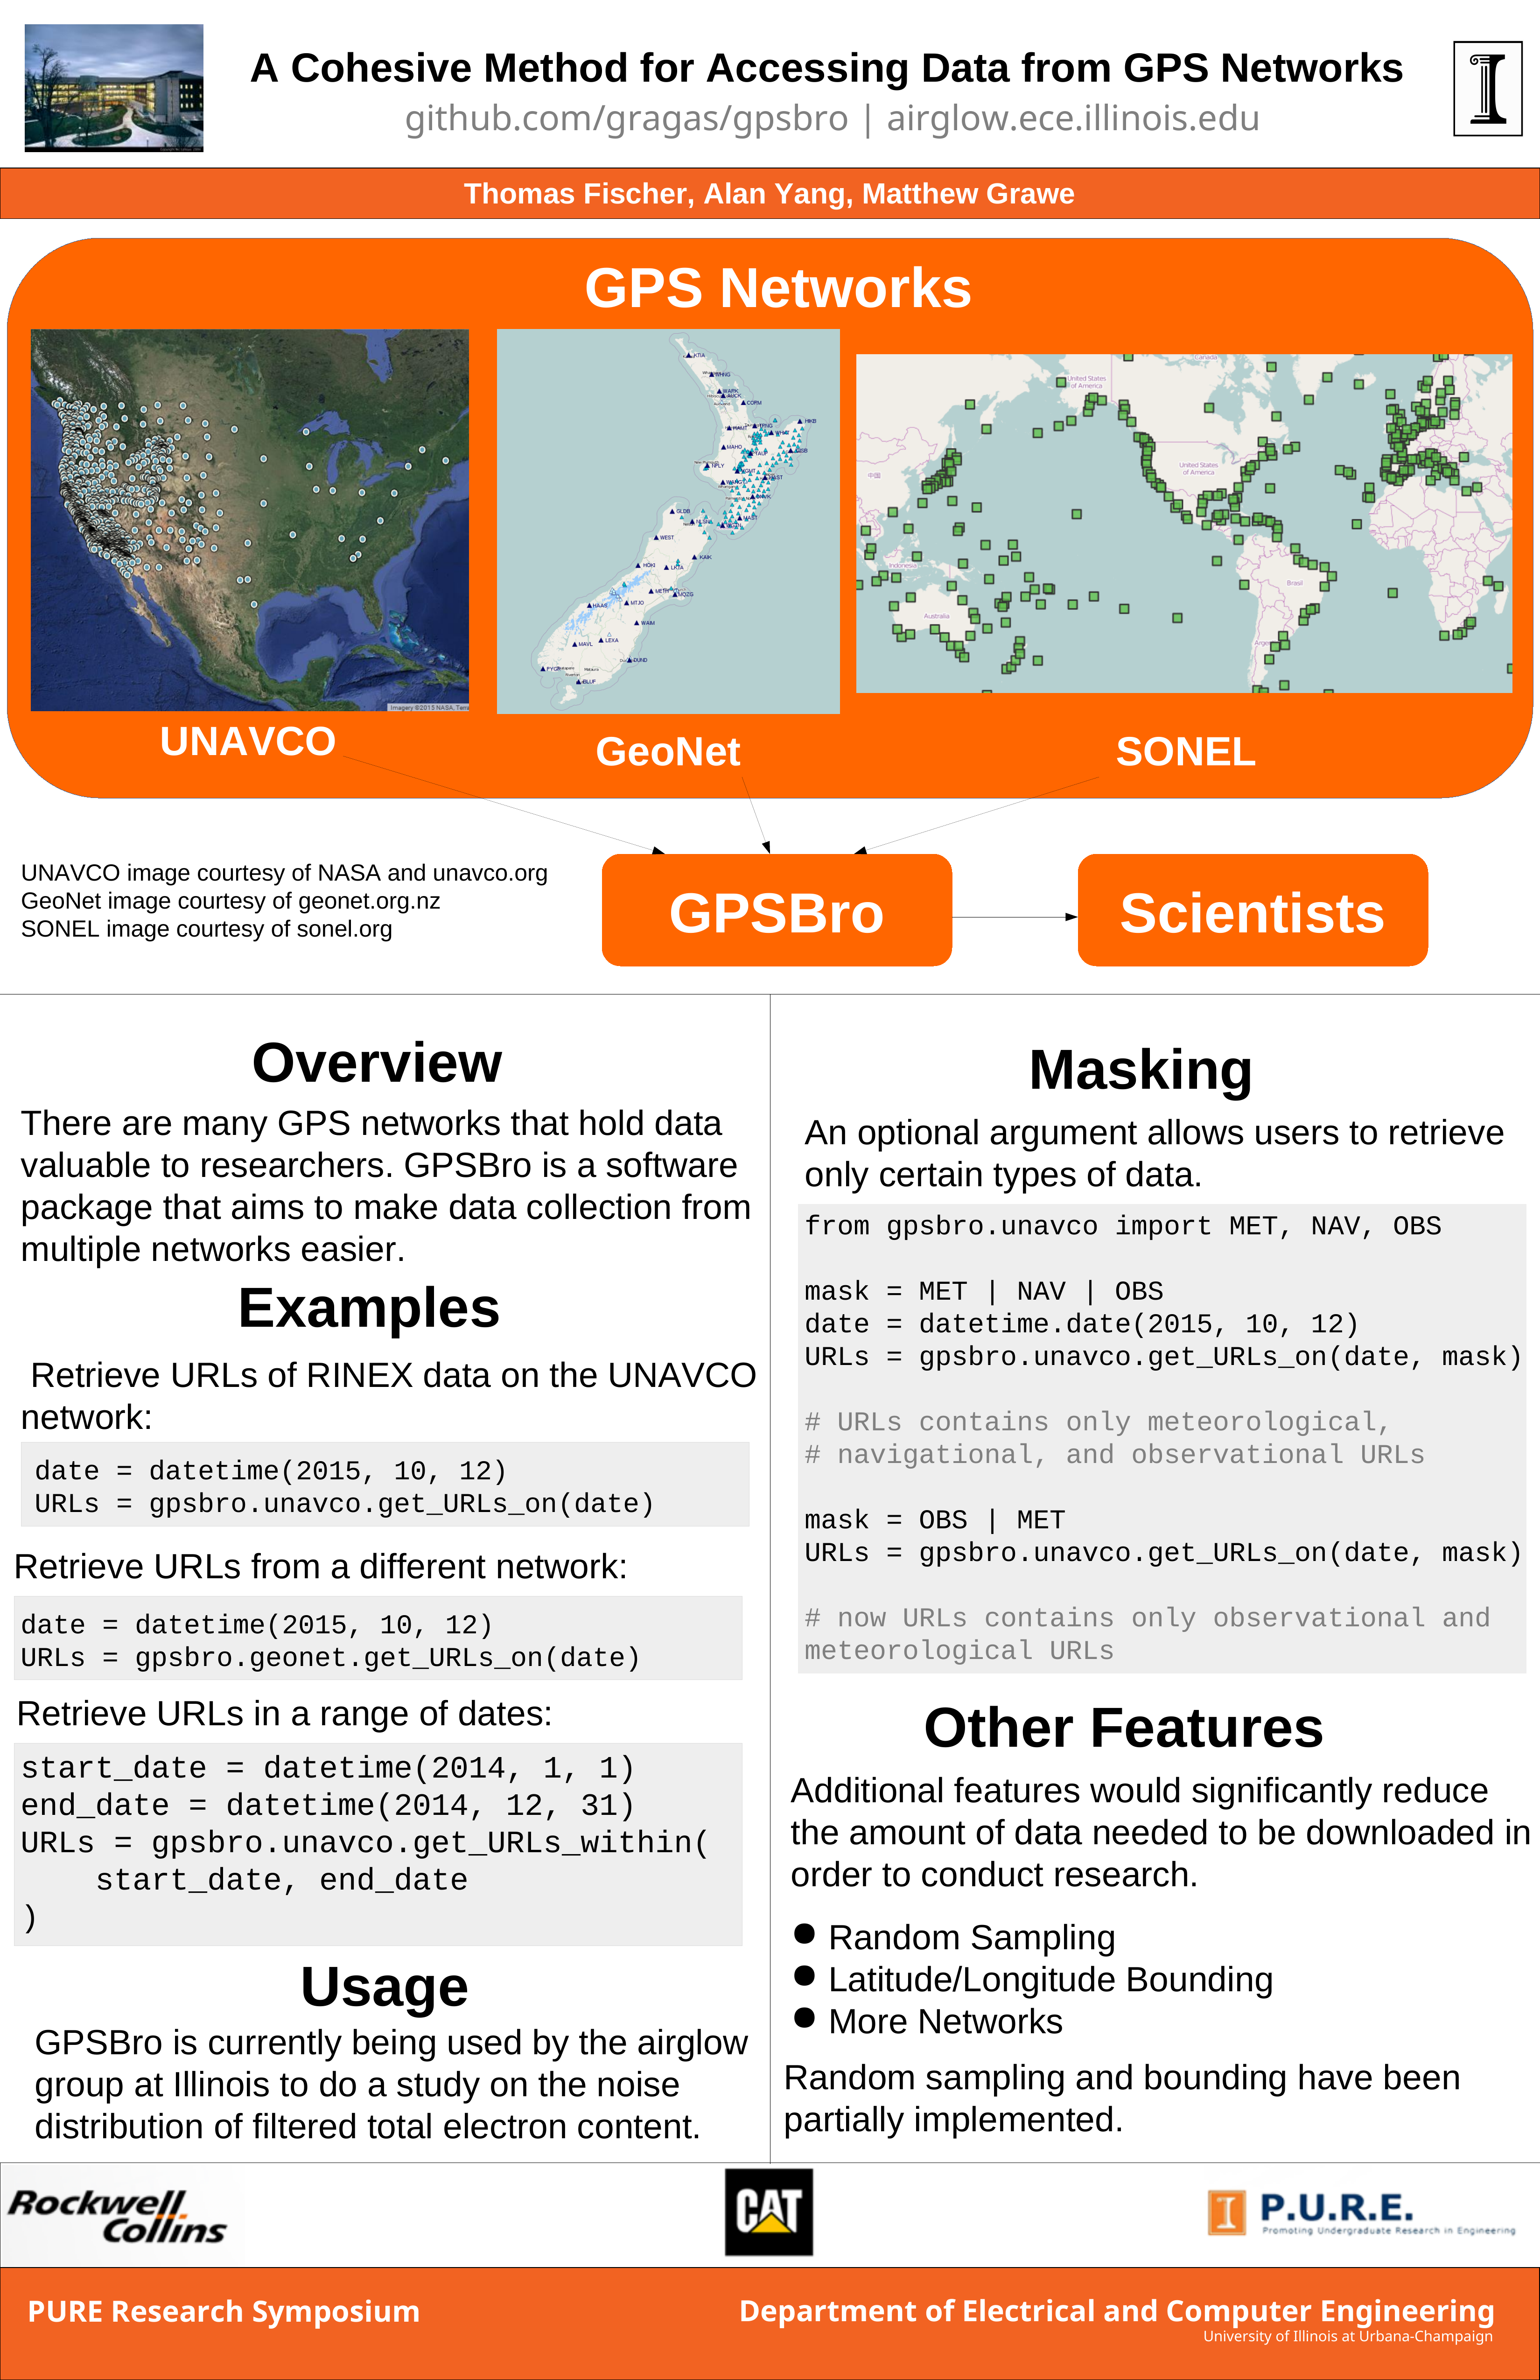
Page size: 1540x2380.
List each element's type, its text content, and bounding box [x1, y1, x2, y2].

text_box UNAVCO image courtesy of NASA and unavco.org GeoNet image courtesy of geonet.org.nz SONEL image courtesy of sonel.org [14, 854, 609, 959]
text_box An optional argument allows users to retrieve only certain types of data. [798, 1106, 1540, 1204]
text_box [7, 238, 1533, 798]
picture [1452, 40, 1524, 138]
text_box date = datetime(2015, 10, 12) URLs = gpsbro.unavco.get_URLs_on(date) [28, 1449, 784, 1533]
text_box Random Sampling Latitude/Longitude Bounding More Networks [784, 1911, 1519, 2044]
text_box Thomas Fischer, Alan Yang, Matthew Grawe [0, 171, 1540, 213]
picture [497, 329, 840, 714]
picture [25, 24, 203, 152]
text_box Random sampling and bounding have been partially implemented. [777, 2051, 1505, 2142]
text_box Other Features [917, 1704, 1351, 1764]
text_box [1033, 777, 1498, 798]
text_box Masking [1022, 1029, 1281, 1104]
text_box Retrieve URLs of RINEX data on the UNAVCO network: [14, 1348, 770, 1449]
picture [721, 2164, 819, 2261]
text_box Overview [245, 1022, 770, 1096]
text_box Usage [0, 1946, 770, 2021]
text_box SONEL [861, 721, 1512, 777]
text_box [14, 1596, 742, 1603]
text_box Retrieve URLs from a different network: [7, 1540, 763, 1624]
text_box PURE Research Symposium [21, 2289, 428, 2331]
text_box There are many GPS networks that hold data valuable to researchers. GPSBro is a software package that aims to make data collection from multiple networks easier. [14, 1096, 770, 1300]
text_box [35, 1015, 728, 1090]
text_box UNAVCO [28, 711, 469, 767]
text_box [31, 767, 481, 798]
text_box date = datetime(2015, 10, 12) URLs = gpsbro.geonet.get_URLs_on(date) [14, 1603, 770, 1687]
text_box GPS Networks [577, 247, 980, 322]
text_box University of Illinois at Urbana-Champaign [1197, 2331, 1501, 2348]
text_box [0, 168, 1540, 171]
picture [2, 2165, 245, 2267]
text_box [0, 2163, 1540, 2380]
text_box github.com/gragas/gpsbro | airglow.ece.illinois.edu [224, 94, 1442, 141]
text_box GeoNet [497, 721, 840, 777]
text_box A Cohesive Method for Accessing Data from GPS Networks [203, 35, 1470, 94]
text_box GPSBro [606, 854, 952, 966]
picture [856, 354, 1512, 693]
text_box Retrieve URLs in a range of dates: [9, 1687, 749, 1736]
picture [31, 329, 469, 711]
text_box [0, 213, 1540, 219]
picture [1204, 2165, 1526, 2261]
text_box Examples [231, 1267, 518, 1348]
text_box [21, 1449, 28, 1526]
text_box GPSBro is currently being used by the airglow group at Illinois to do a study on the noise distribution of filtered total electron content. [28, 2016, 756, 2149]
text_box Additional features would significantly reduce the amount of data needed to be downloaded in order to conduct research. [784, 1764, 1540, 1974]
text_box Scientists [1078, 854, 1428, 966]
text_box Department of Electrical and Computer Engineering [732, 2289, 1503, 2331]
text_box from gpsbro.unavco import MET, NAV, OBS mask = MET | NAV | OBS date = datetime.date(2015, 10, 12) URLs = gpsbro.unavco.get_URLs_on(date, mask) # URLs contains only meteorological, # navigational, and observational URLs mask = OBS | MET URLs = gpsbro.unavco.get_URLs_on(date, mask) # now URLs contains only observational and meteorological URLs [798, 1204, 1540, 1704]
text_box start_date = datetime(2014, 1, 1) end_date = datetime(2014, 12, 31) URLs = gpsbro.unavco.get_URLs_within( start_date, end_date ) [14, 1743, 763, 1946]
